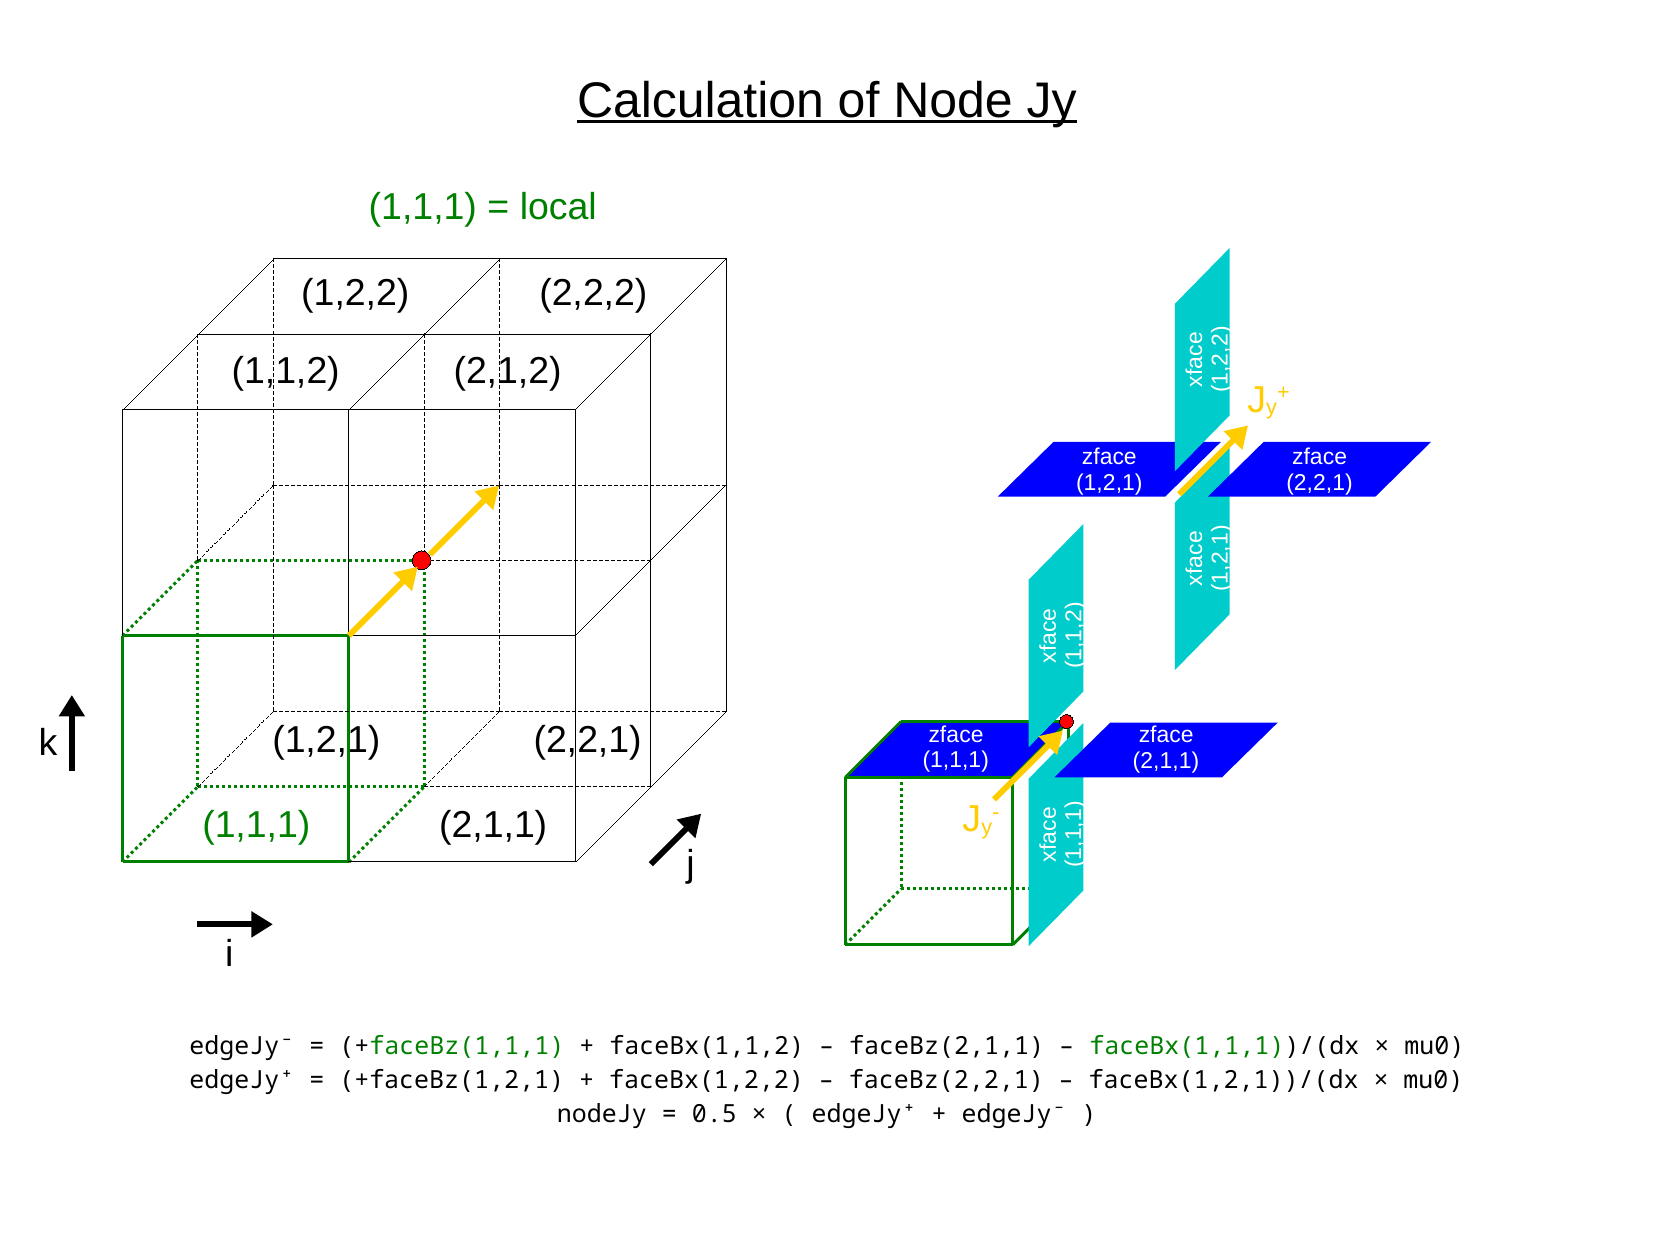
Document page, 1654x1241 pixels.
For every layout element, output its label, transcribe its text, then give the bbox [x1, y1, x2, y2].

text_box (1,1,1) = local [277, 177, 689, 235]
text_box [412, 550, 432, 570]
text_box Jy+ [1232, 370, 1359, 442]
text_box (1,2,2) [286, 263, 425, 321]
text_box i [200, 924, 259, 982]
text_box k [18, 714, 77, 771]
text_box [997, 441, 1055, 497]
text_box (2,1,2) [438, 341, 577, 399]
text_box xface (1,1,1) [1027, 784, 1095, 885]
text_box (1,2,1) [257, 711, 396, 769]
text_box zface (1,2,1) [1055, 436, 1163, 504]
text_box [1174, 609, 1230, 671]
text_box j [661, 834, 720, 892]
text_box [850, 724, 902, 776]
text_box [1374, 441, 1432, 497]
text_box [1028, 524, 1084, 585]
text_box xface (1,2,1) [1173, 508, 1241, 609]
text_box [1220, 722, 1278, 778]
text_box xface (1,2,2) [1174, 309, 1241, 410]
text_box (2,1,1) [424, 795, 563, 853]
text_box [1174, 248, 1230, 309]
text_box [1174, 441, 1266, 508]
text_box xface (1,1,2) [1027, 585, 1095, 686]
text_box [1010, 686, 1084, 776]
text_box (2,2,1) [518, 711, 657, 769]
text_box (1,1,2) [216, 341, 355, 399]
text_box (1,1,1) [178, 795, 335, 853]
text_box Calculation of Node Jy [468, 64, 1186, 136]
text_box zface (2,1,1) [1112, 714, 1220, 782]
text_box [1028, 722, 1112, 784]
text_box zface (2,2,1) [1266, 436, 1374, 504]
text_box edgeJy⁻ = (+faceBz(1,1,1) + faceBx(1,1,2) – faceBz(2,1,1) – faceBx(1,1,1))/(dx × mu0) edgeJy⁺ = (+faceBz(1,2,1) + faceBx(1,2,2) – faceBz(2,2,1) – faceBx(1,2,1))/(dx × mu0) nodeJy = 0.5 × ( edgeJy⁺ + edgeJy⁻ ) [26, 1020, 1627, 1111]
text_box [1028, 885, 1084, 947]
text_box Jy- [947, 790, 1074, 862]
text_box (2,2,2) [524, 263, 663, 321]
text_box [1163, 410, 1230, 497]
text_box zface (1,1,1) [902, 714, 1010, 782]
